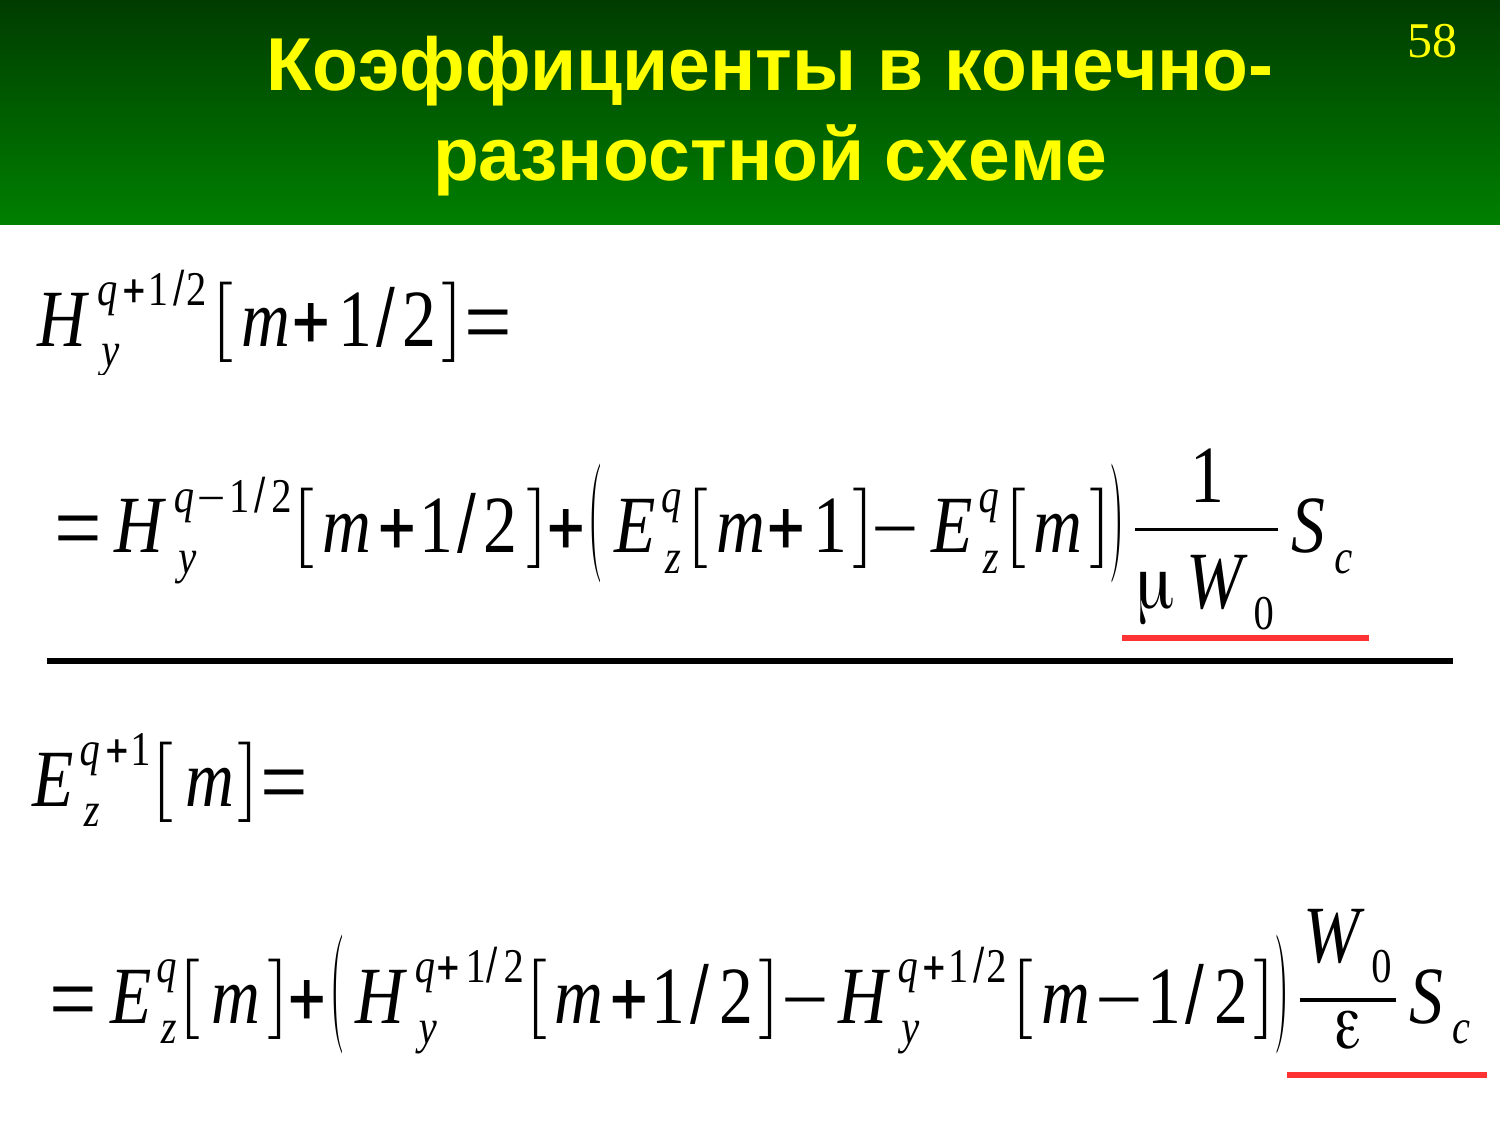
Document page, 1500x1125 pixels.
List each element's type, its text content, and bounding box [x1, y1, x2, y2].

chart [11, 719, 329, 835]
chart [34, 431, 1369, 638]
chart [29, 891, 1488, 1061]
title Коэффициенты в конечно-разностной схеме [100, 7, 1441, 204]
chart [16, 259, 534, 375]
